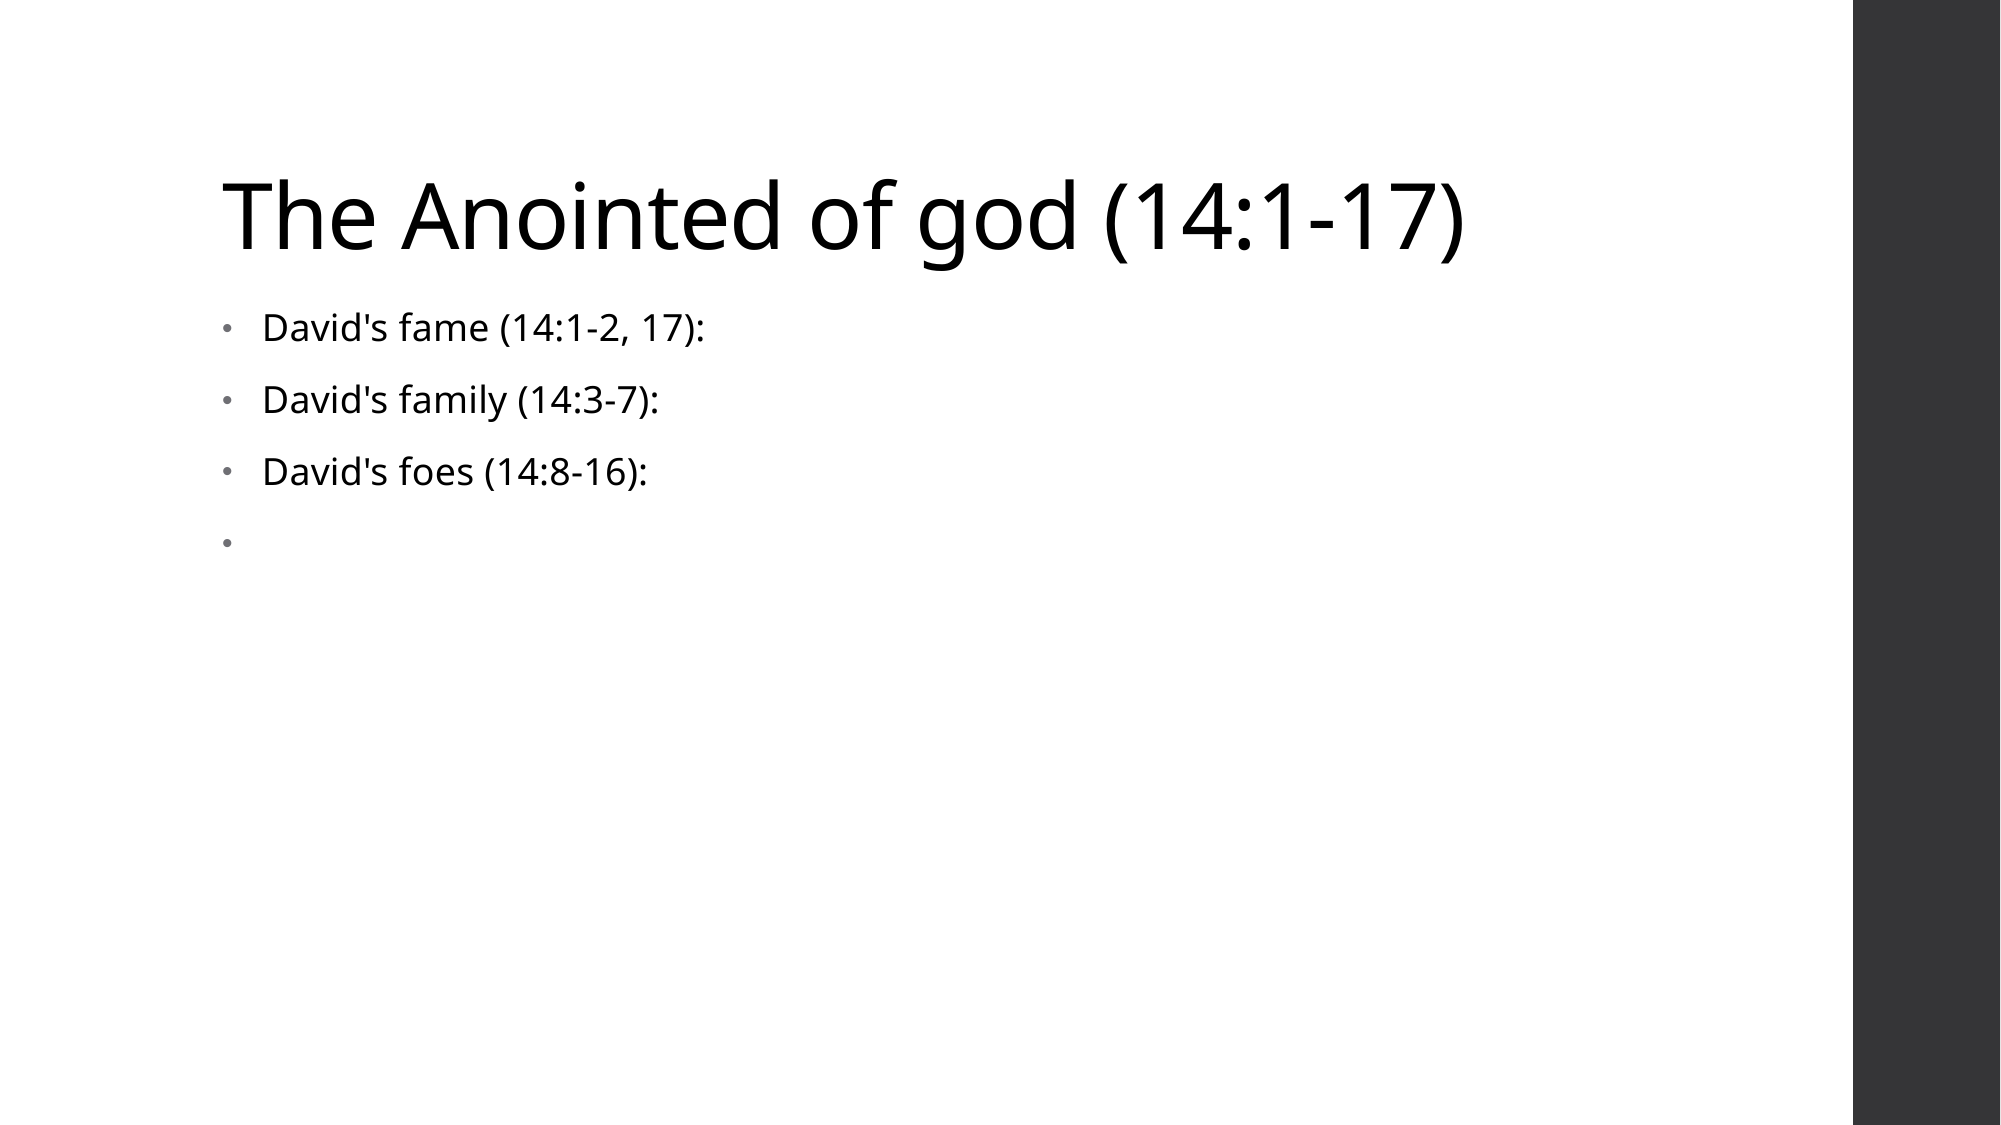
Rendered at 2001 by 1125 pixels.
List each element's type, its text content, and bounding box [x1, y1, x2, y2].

list David's fame (14:1-2, 17): David's family (14:3-7): David's foes (14:8-16): [206, 299, 1617, 1014]
title The Anointed of god (14:1-17) [206, 60, 1797, 278]
